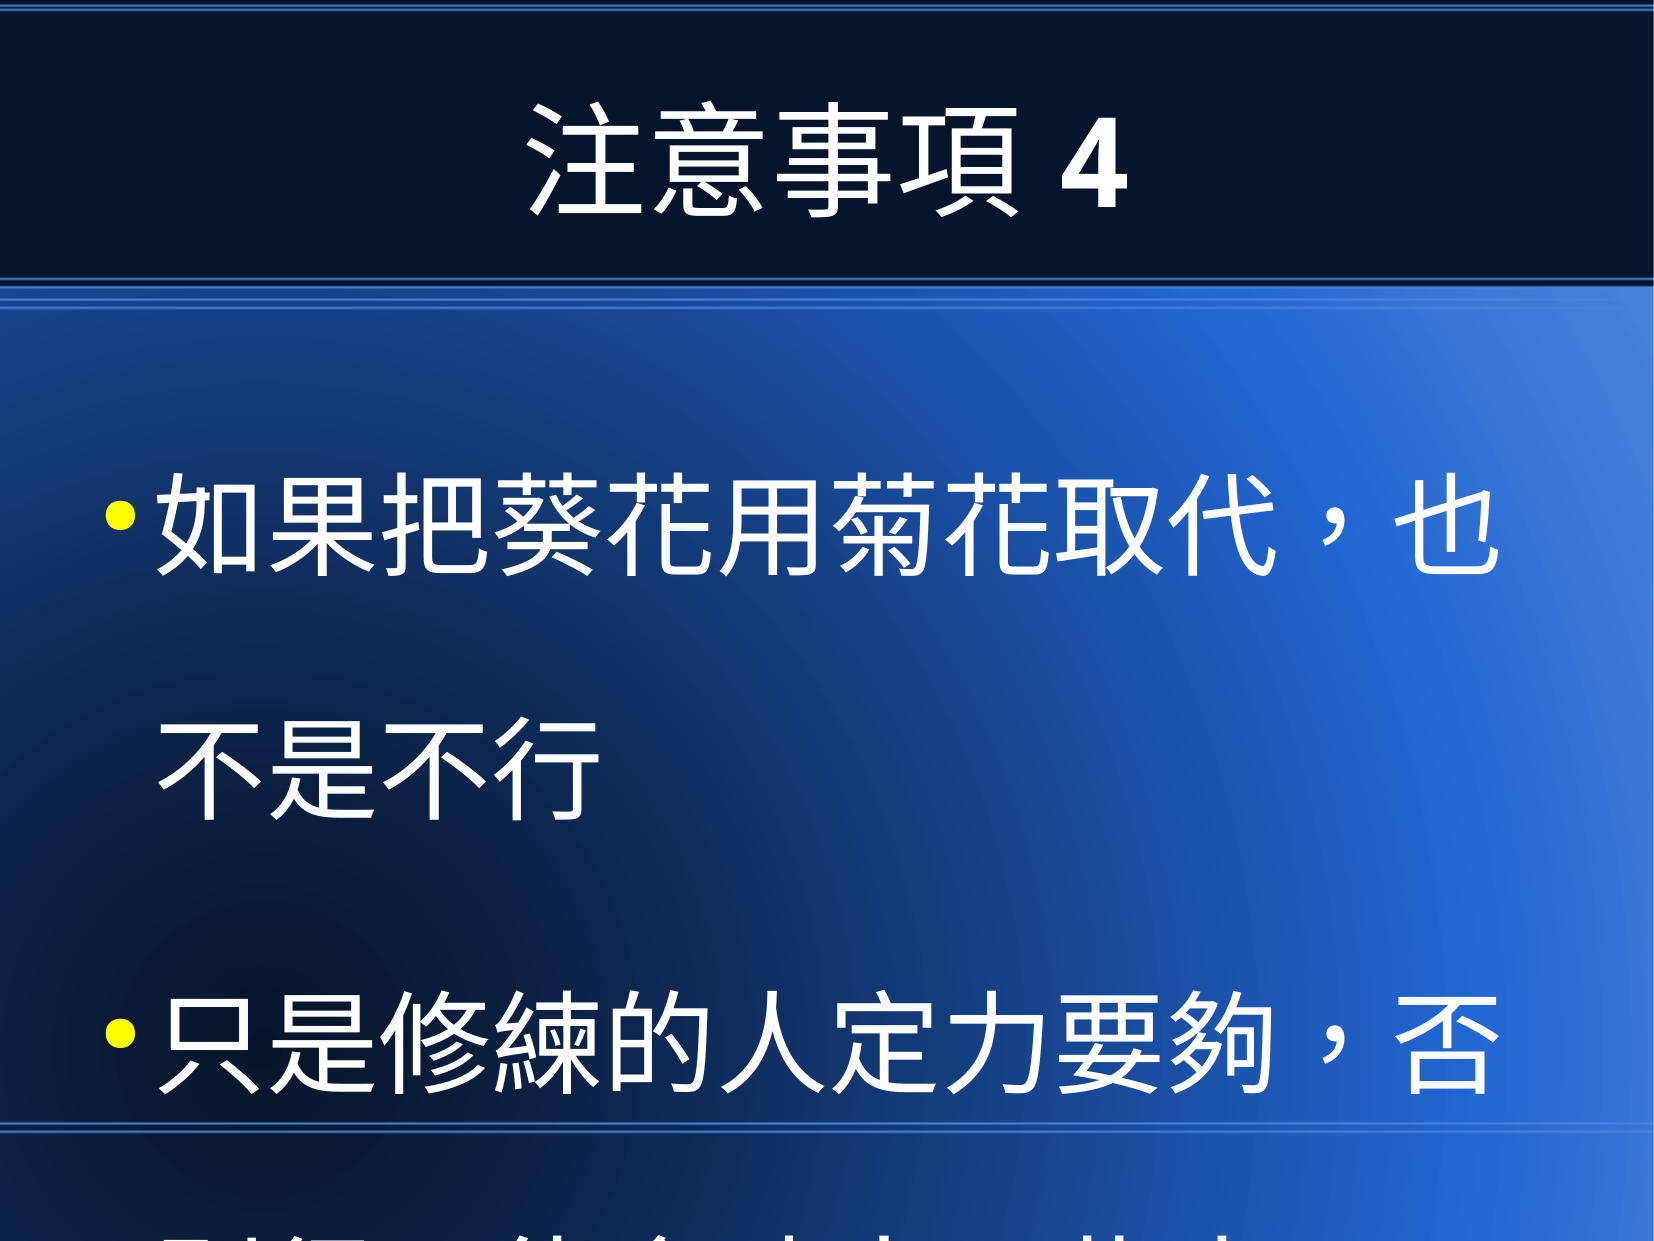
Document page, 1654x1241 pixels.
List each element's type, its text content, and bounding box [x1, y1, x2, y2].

title 注意事項4 [82, 49, 1571, 257]
picture [0, 0, 1654, 1241]
list 如果把葵花用菊花取代，也不是不行 只是修練的人定力要夠，否則很可能會噴出一些東西 [82, 355, 1571, 1241]
